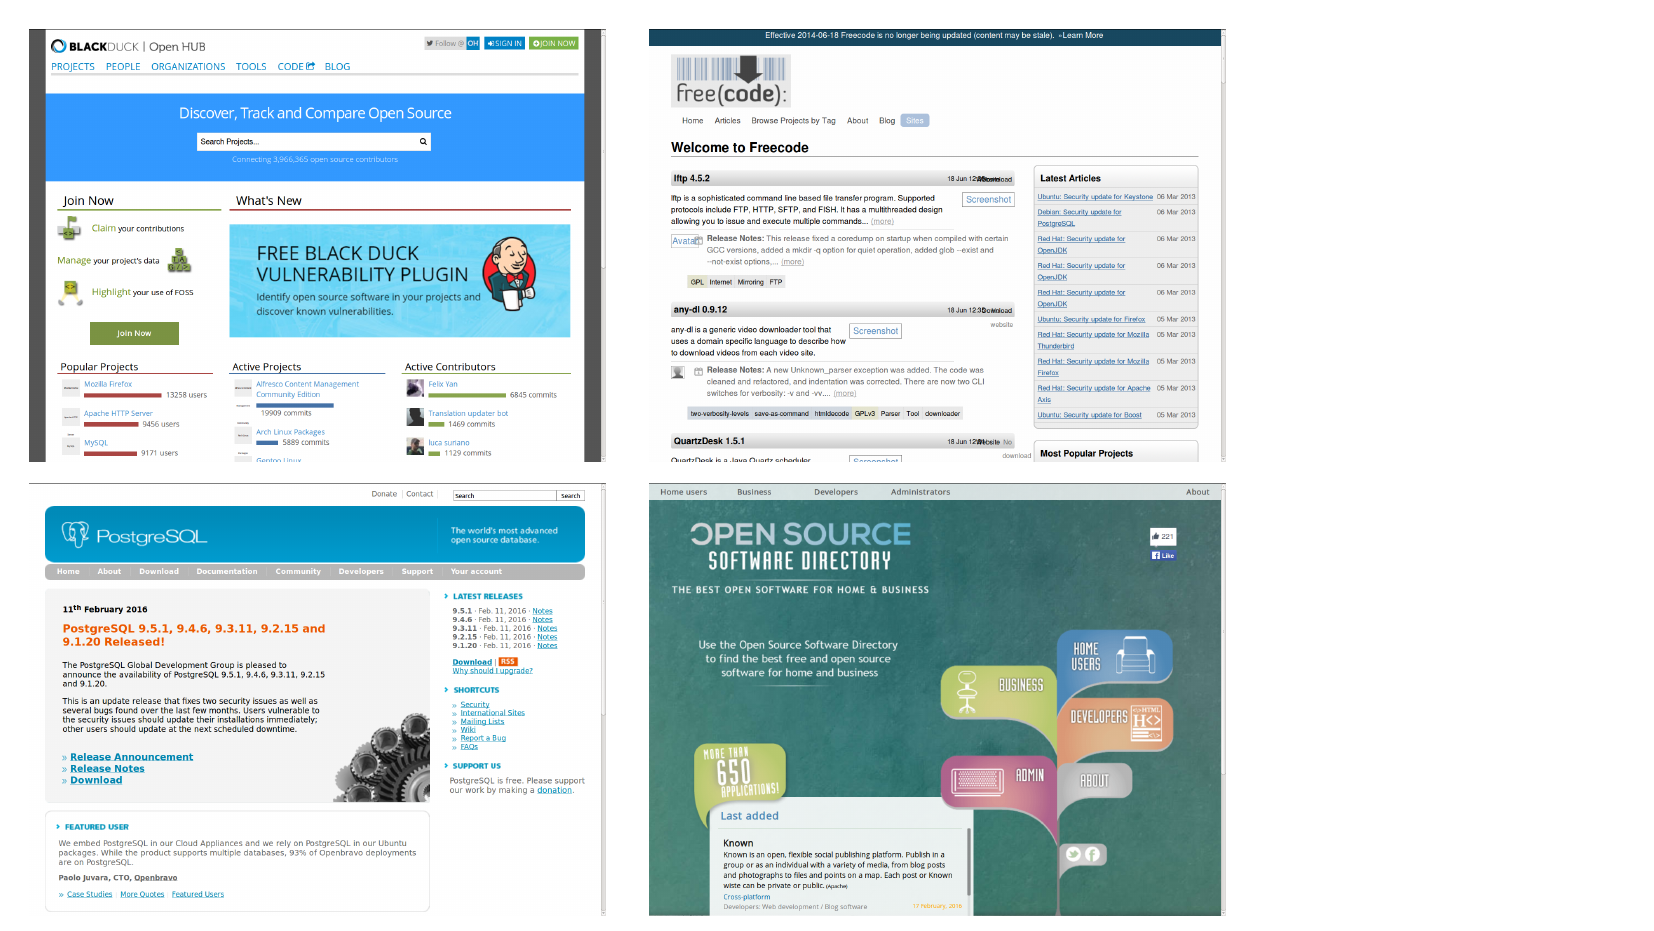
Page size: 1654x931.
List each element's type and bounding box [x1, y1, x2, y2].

picture [649, 29, 1226, 462]
picture [29, 483, 606, 916]
picture [29, 29, 606, 462]
picture [649, 483, 1226, 916]
